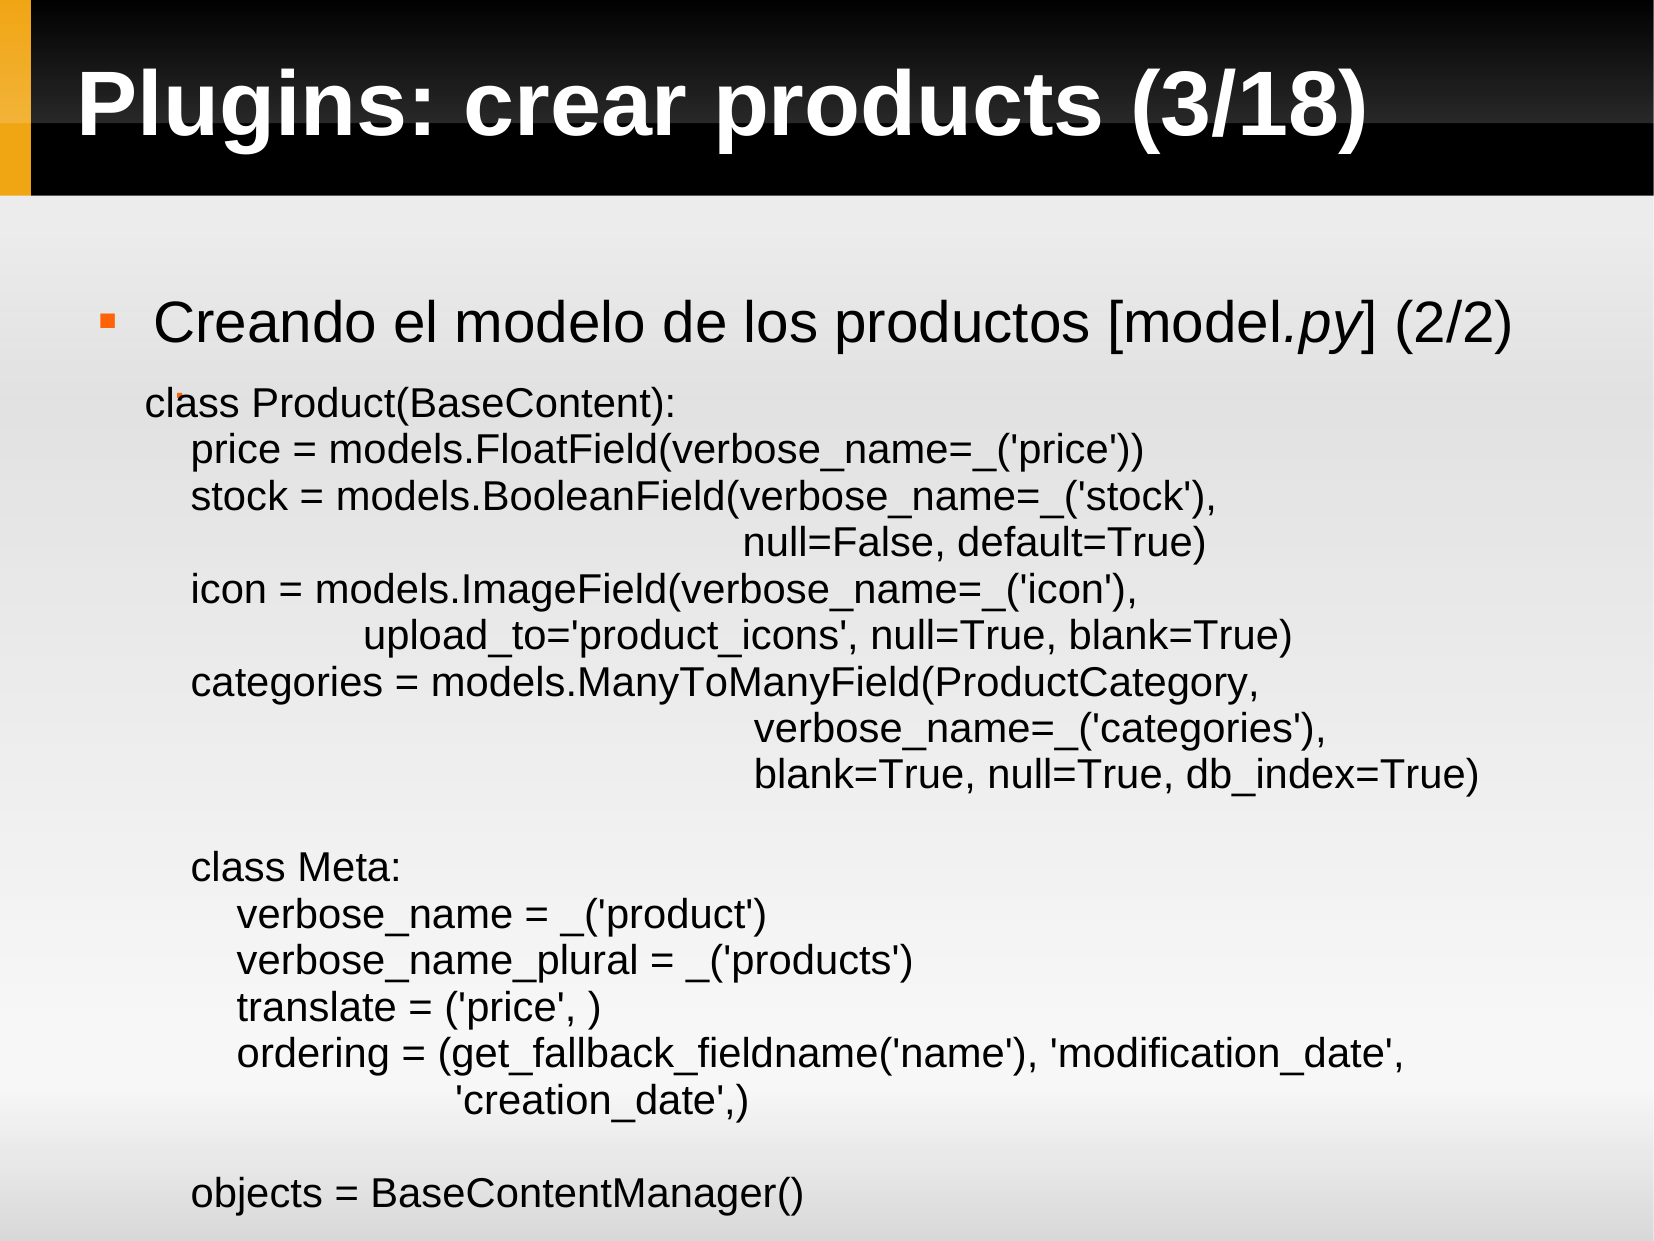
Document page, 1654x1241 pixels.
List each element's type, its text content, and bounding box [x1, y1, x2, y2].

title Plugins: crear products (3/18) [76, 0, 1565, 208]
text_box class Product(BaseContent): price = models.FloatField(verbose_name=_('price')) stock = models.BooleanField(verbose_name=_('stock'), null=False, default=True) icon = models.ImageField(verbose_name=_('icon'), upload_to='product_icons', null=True, blank=True) categories = models.ManyToManyField(ProductCategory, verbose_name=_('categories'), blank=True, null=True, db_index=True) class Meta: verbose_name = _('product') verbose_name_plural = _('products') translate = ('price', ) ordering = (get_fallback_fieldname('name'), 'modification_date', 'creation_date',) objects = BaseContentManager() [59, 372, 1602, 1224]
picture [0, 0, 1654, 1241]
list Creando el modelo de los productos [model.py] (2/2) [82, 290, 1571, 372]
